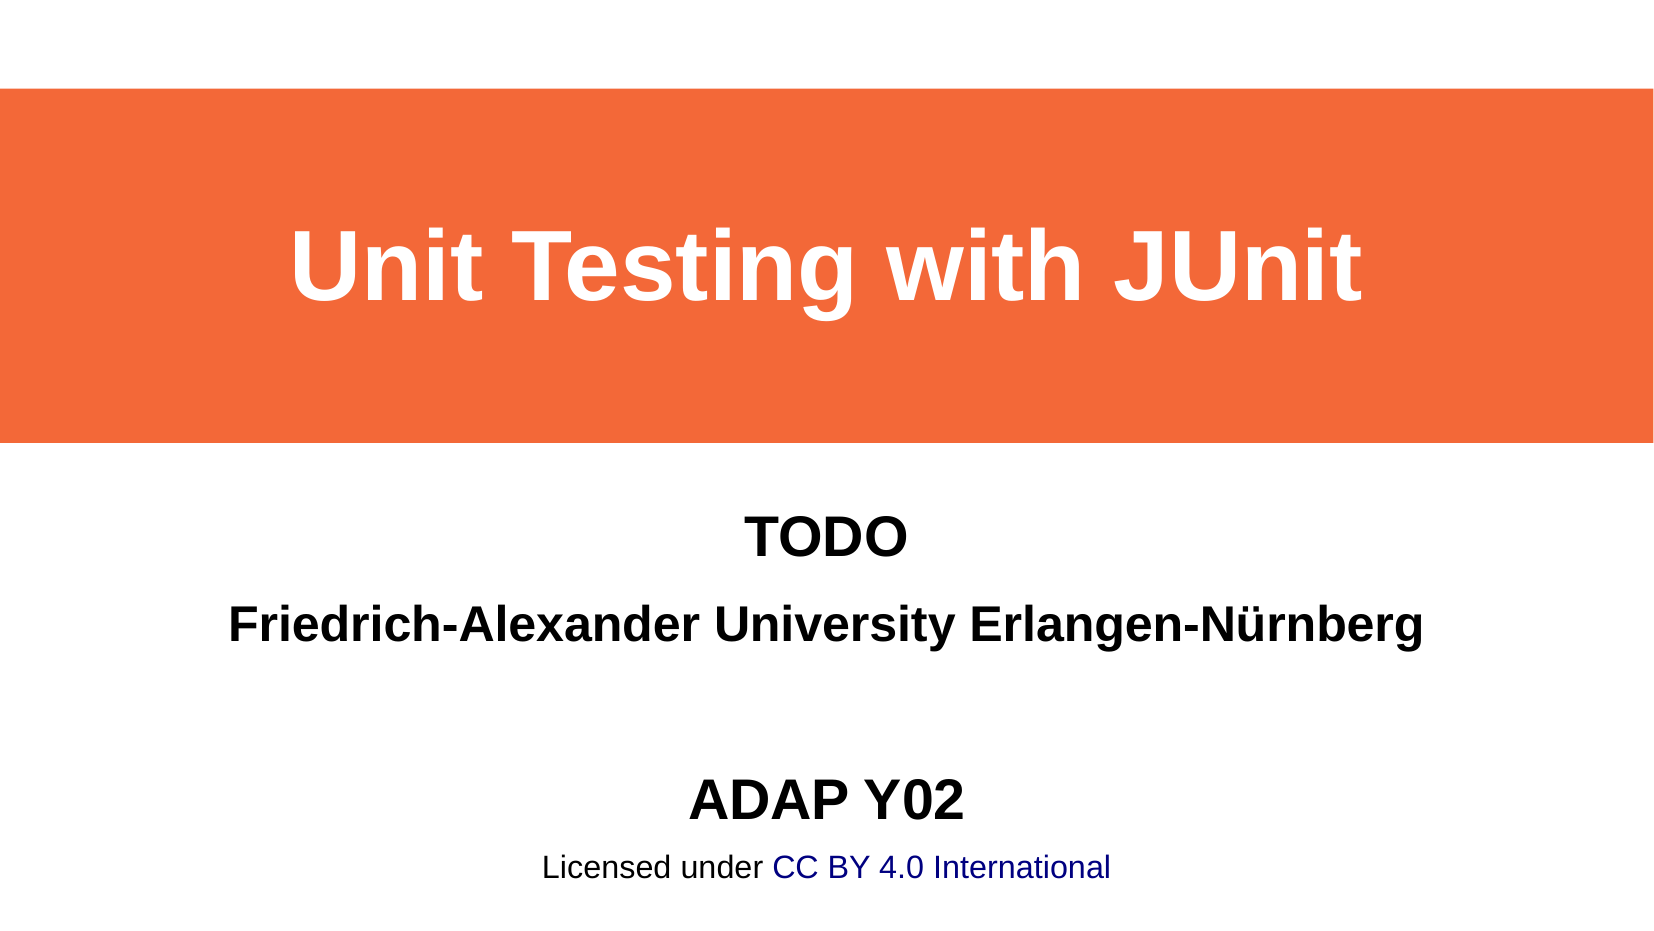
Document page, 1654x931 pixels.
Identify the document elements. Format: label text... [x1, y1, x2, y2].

subtitle TODO Friedrich-Alexander University Erlangen-Nürnberg ADAP Y02 Licensed under CC BY 4.0 International [29, 472, 1625, 886]
title Unit Testing with JUnit [0, 88, 1654, 443]
